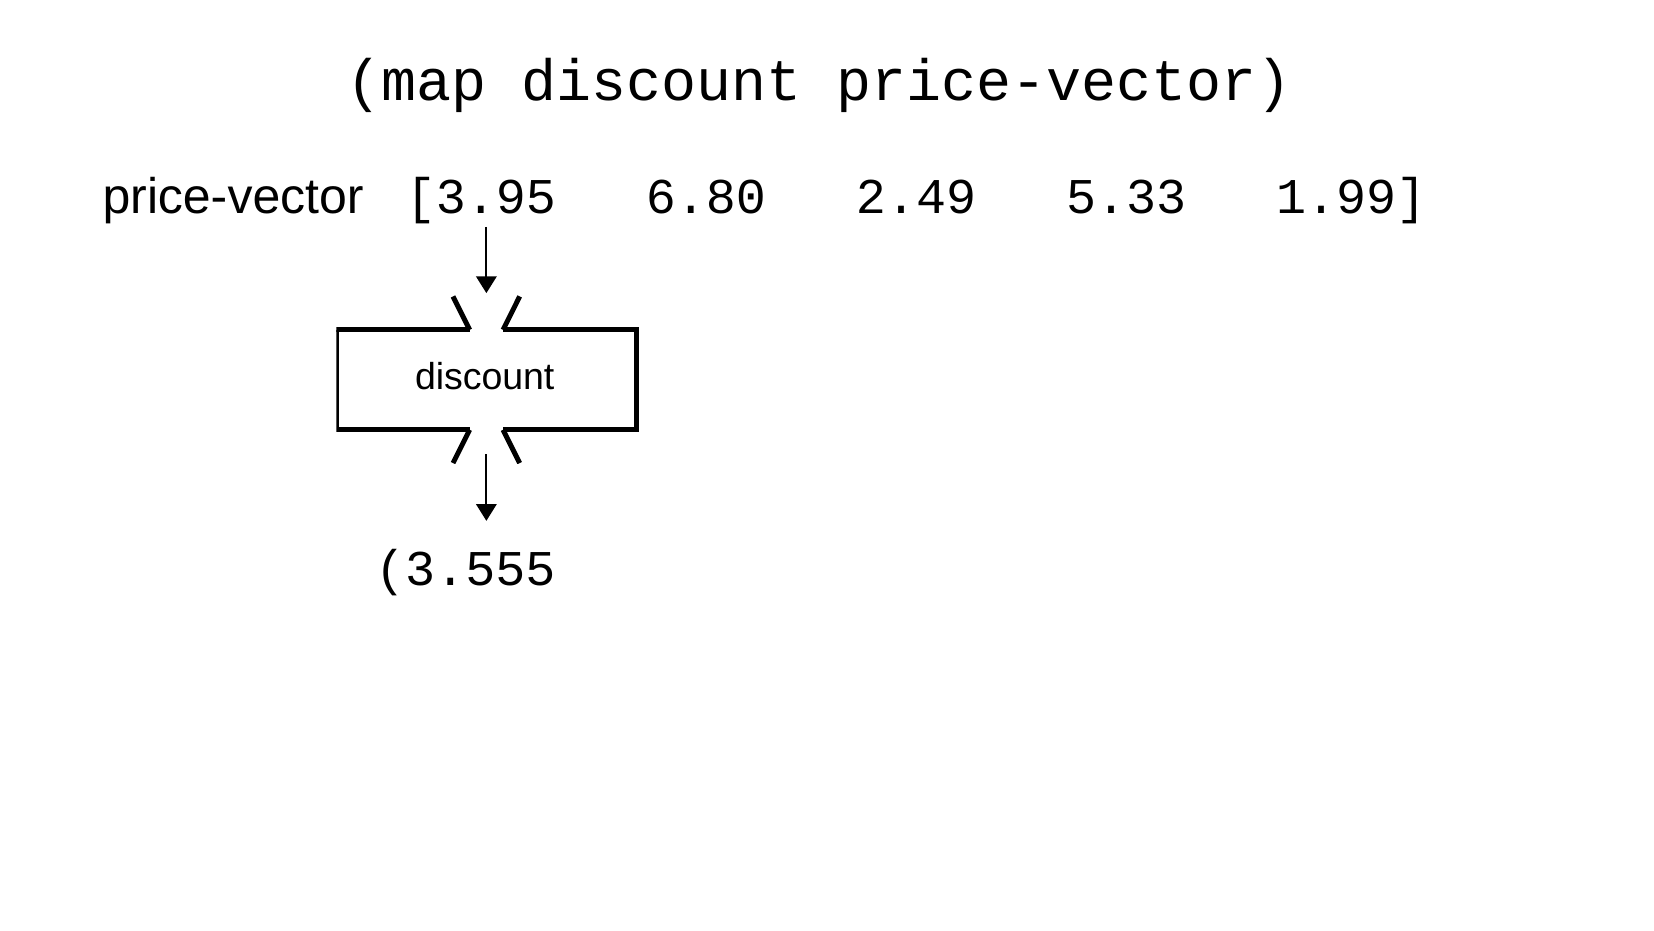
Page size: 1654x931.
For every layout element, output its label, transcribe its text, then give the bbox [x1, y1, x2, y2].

text_box discount [400, 348, 581, 406]
text_box price-vector [3.95 6.80 2.49 5.33 1.99] [87, 160, 1471, 241]
picture [336, 263, 645, 464]
text_box (map discount price-vector) [331, 45, 1322, 126]
text_box (3.555 [360, 535, 1561, 616]
